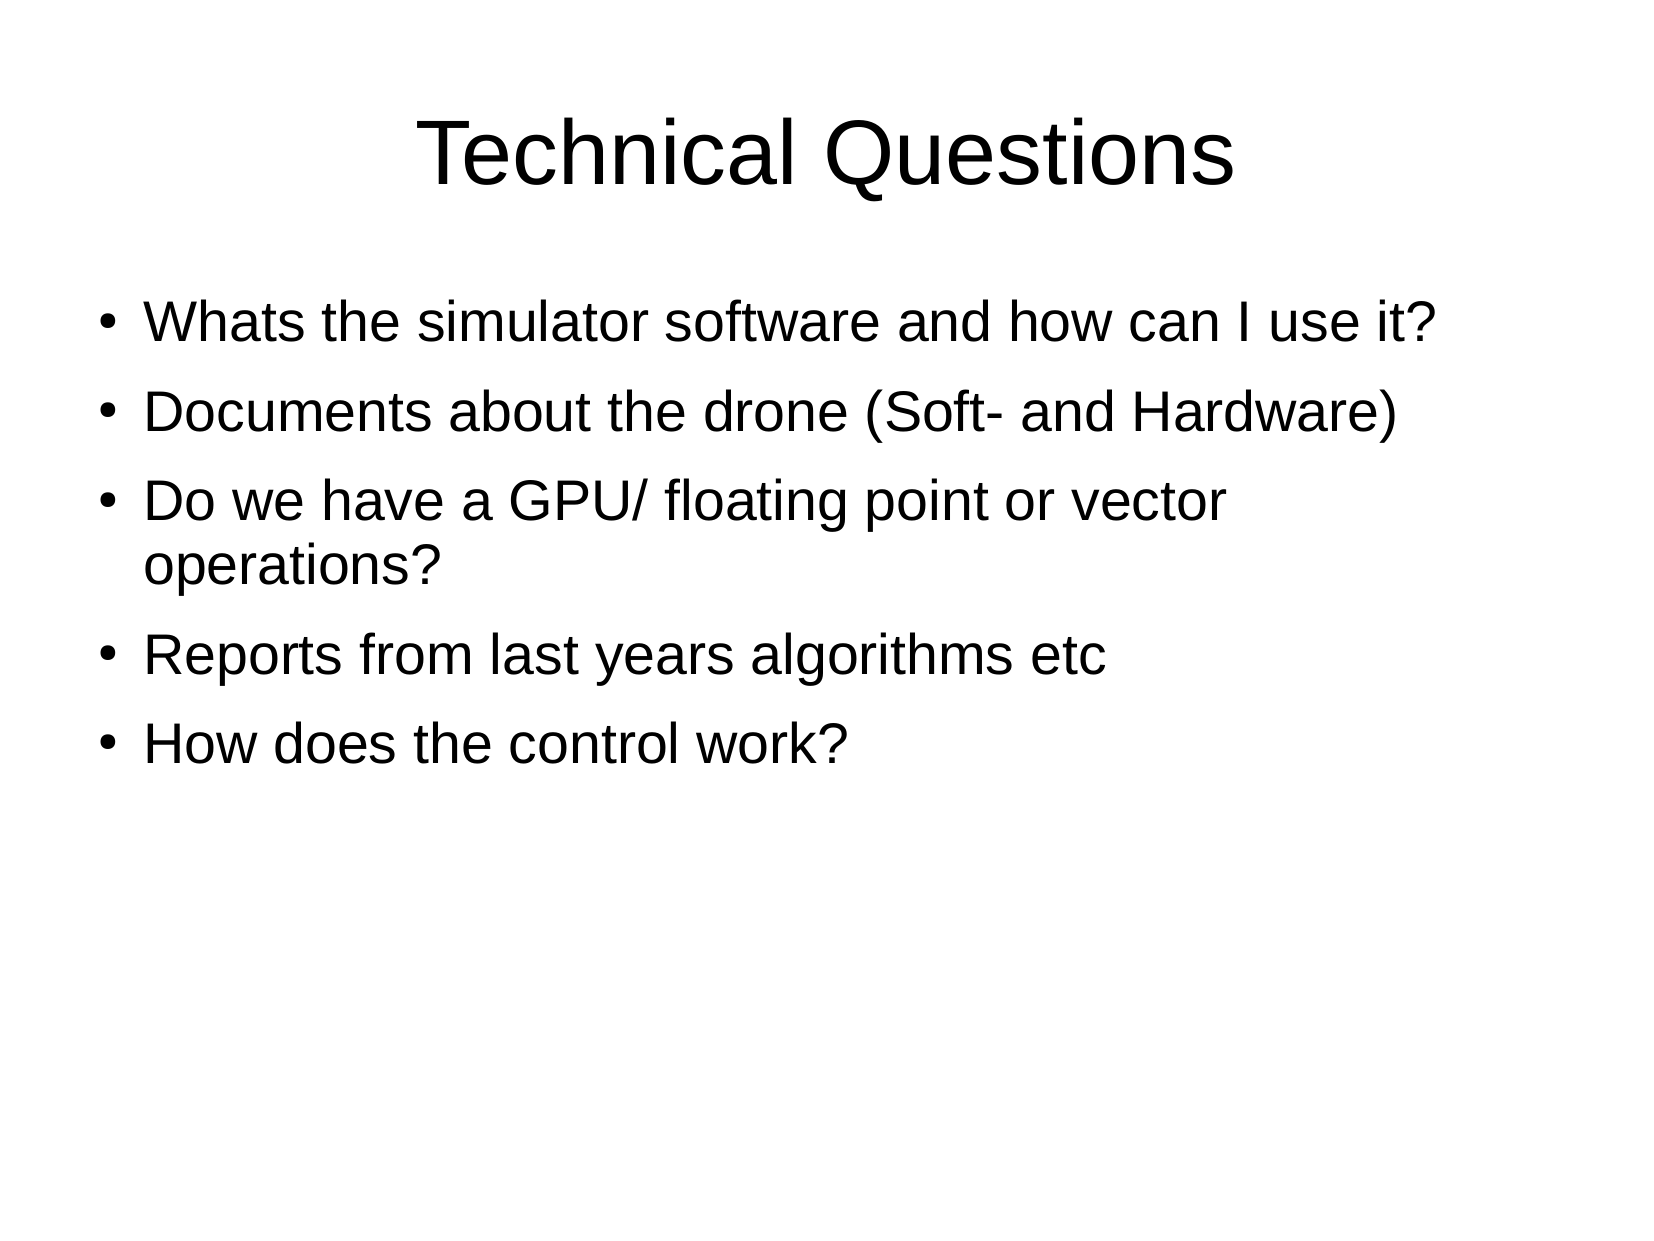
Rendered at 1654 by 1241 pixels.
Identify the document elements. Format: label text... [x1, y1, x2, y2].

list Whats the simulator software and how can I use it? Documents about the drone (Soft- and Hardware) Do we have a GPU/ floating point or vector operations? Reports from last years algorithms etc How does the control work? [82, 290, 1501, 826]
title Technical Questions [82, 49, 1571, 257]
